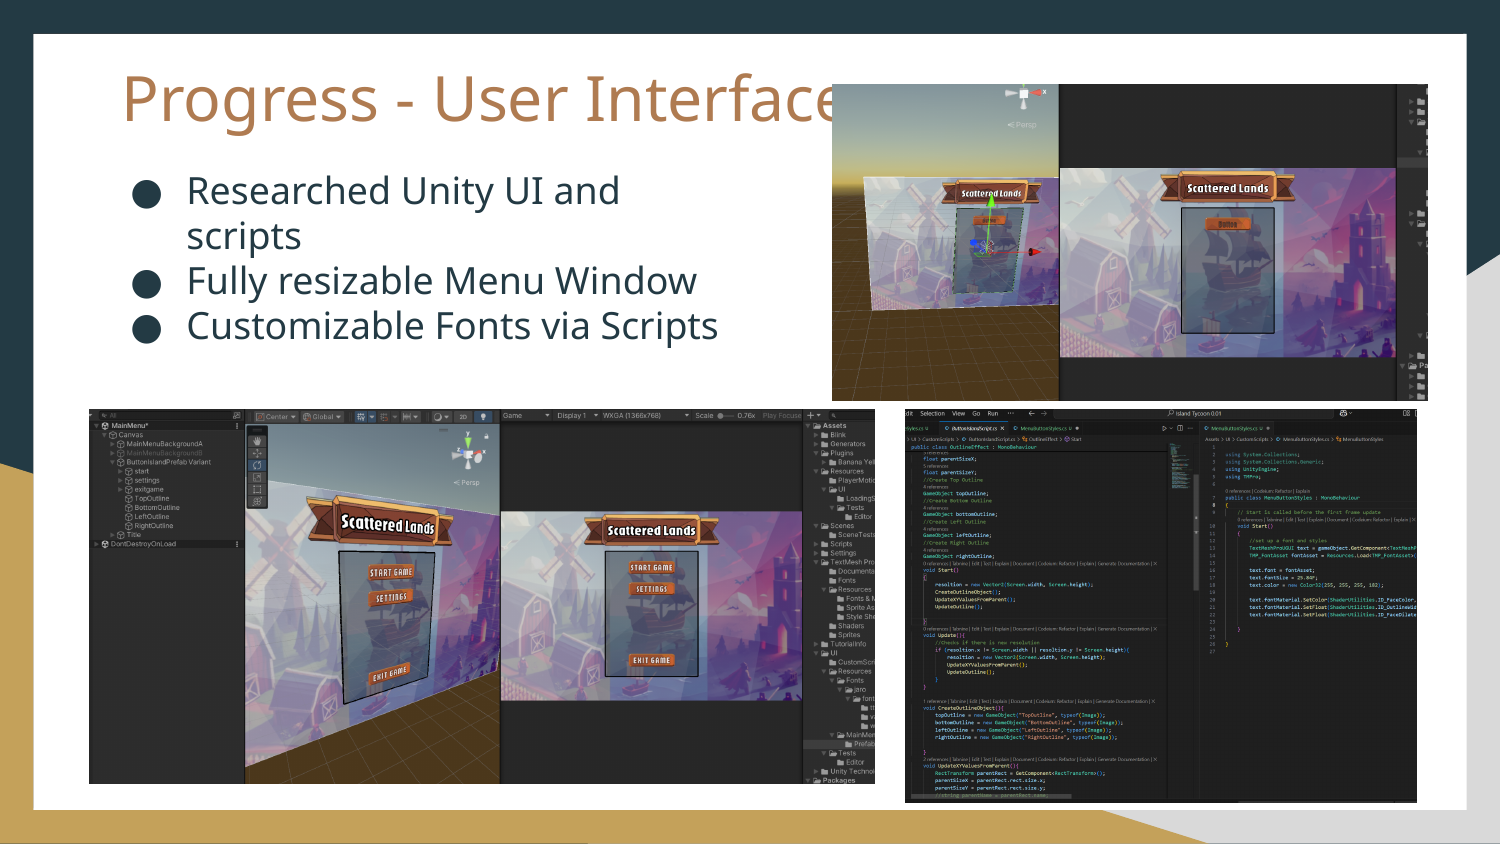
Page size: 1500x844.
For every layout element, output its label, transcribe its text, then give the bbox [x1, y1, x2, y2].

picture [905, 409, 1417, 803]
picture [89, 409, 875, 784]
picture [832, 84, 1428, 401]
title Progress - User Interface [106, 39, 1339, 197]
text_box Researched Unity UI and scripts Fully resizable Menu Window Customizable Fonts via Scripts [96, 152, 742, 363]
